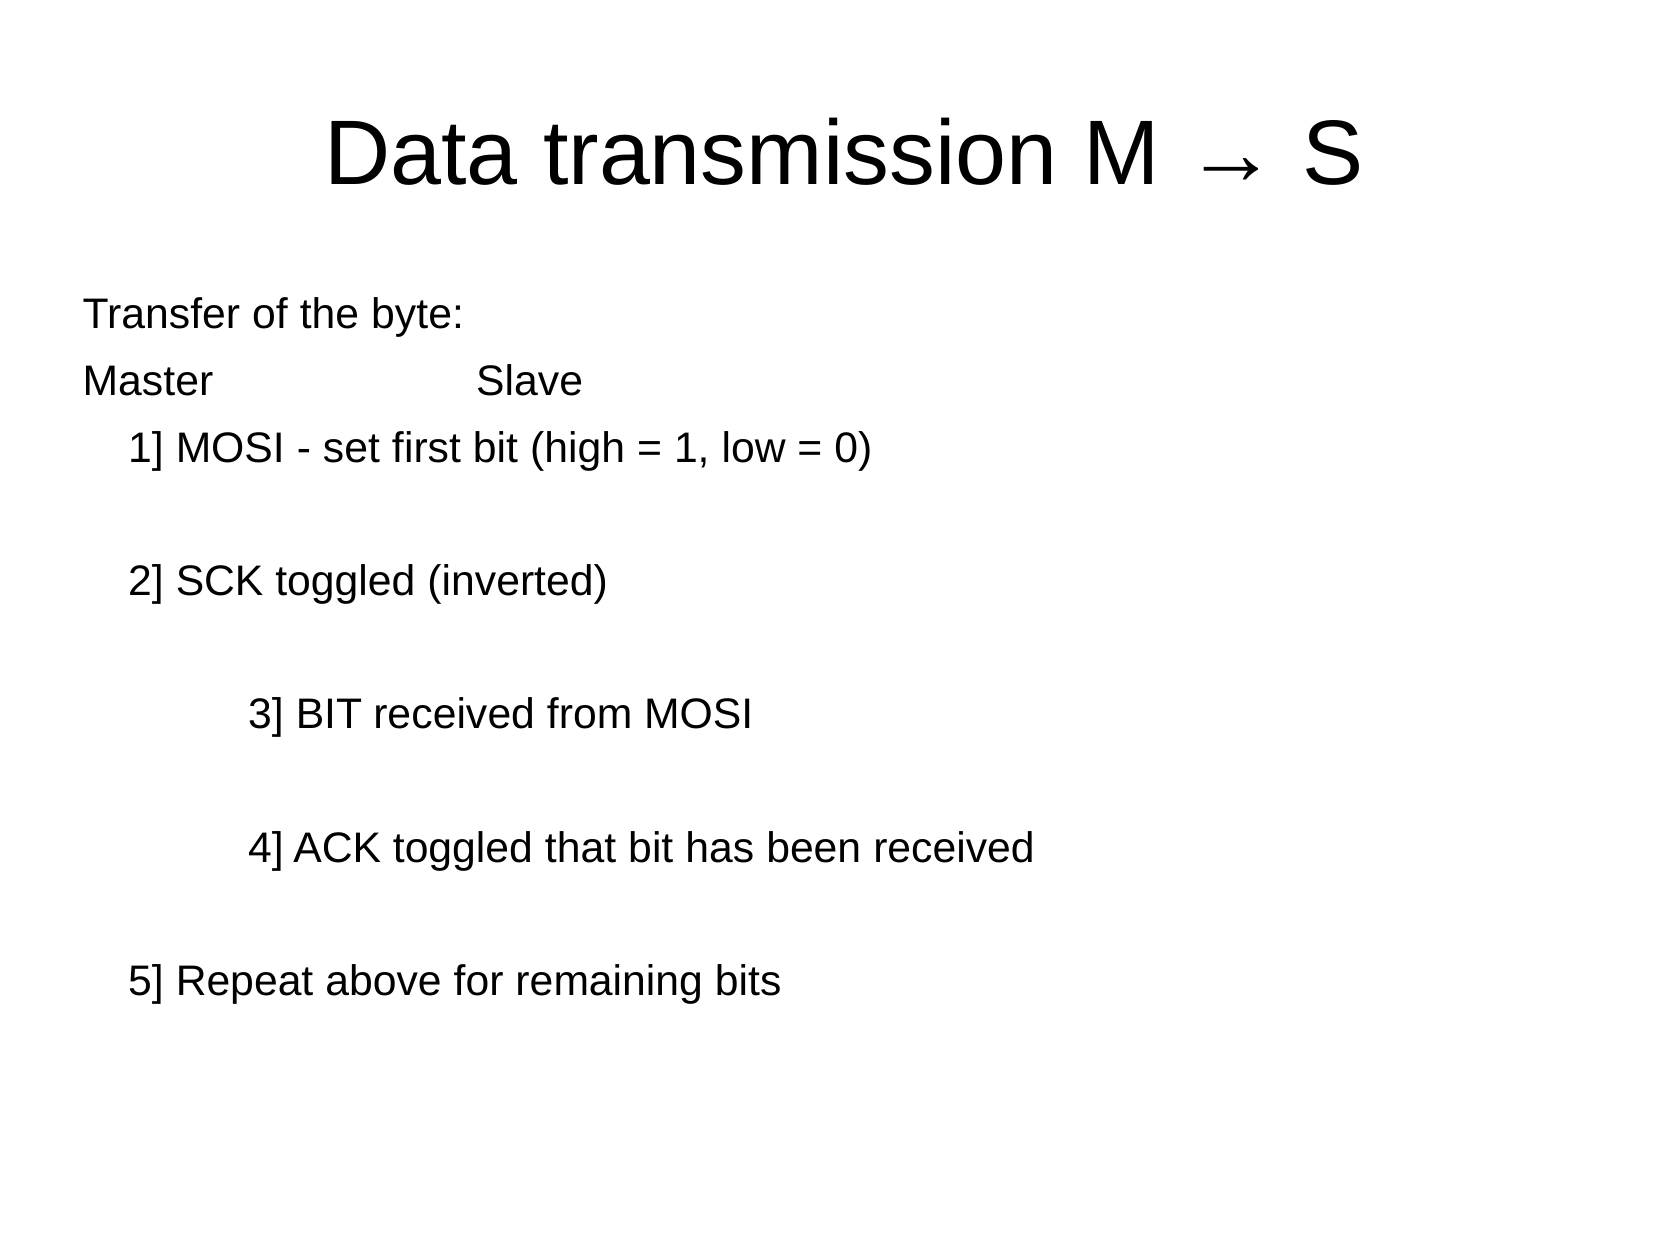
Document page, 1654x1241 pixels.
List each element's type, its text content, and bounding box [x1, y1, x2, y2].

title Data transmission M → S [82, 49, 1571, 257]
list Transfer of the byte: Master Slave 1] MOSI - set first bit (high = 1, low = 0) 2] SCK toggled (inverted) 3] BIT received from MOSI 4] ACK toggled that bit has been received 5] Repeat above for remaining bits [82, 290, 1571, 1010]
